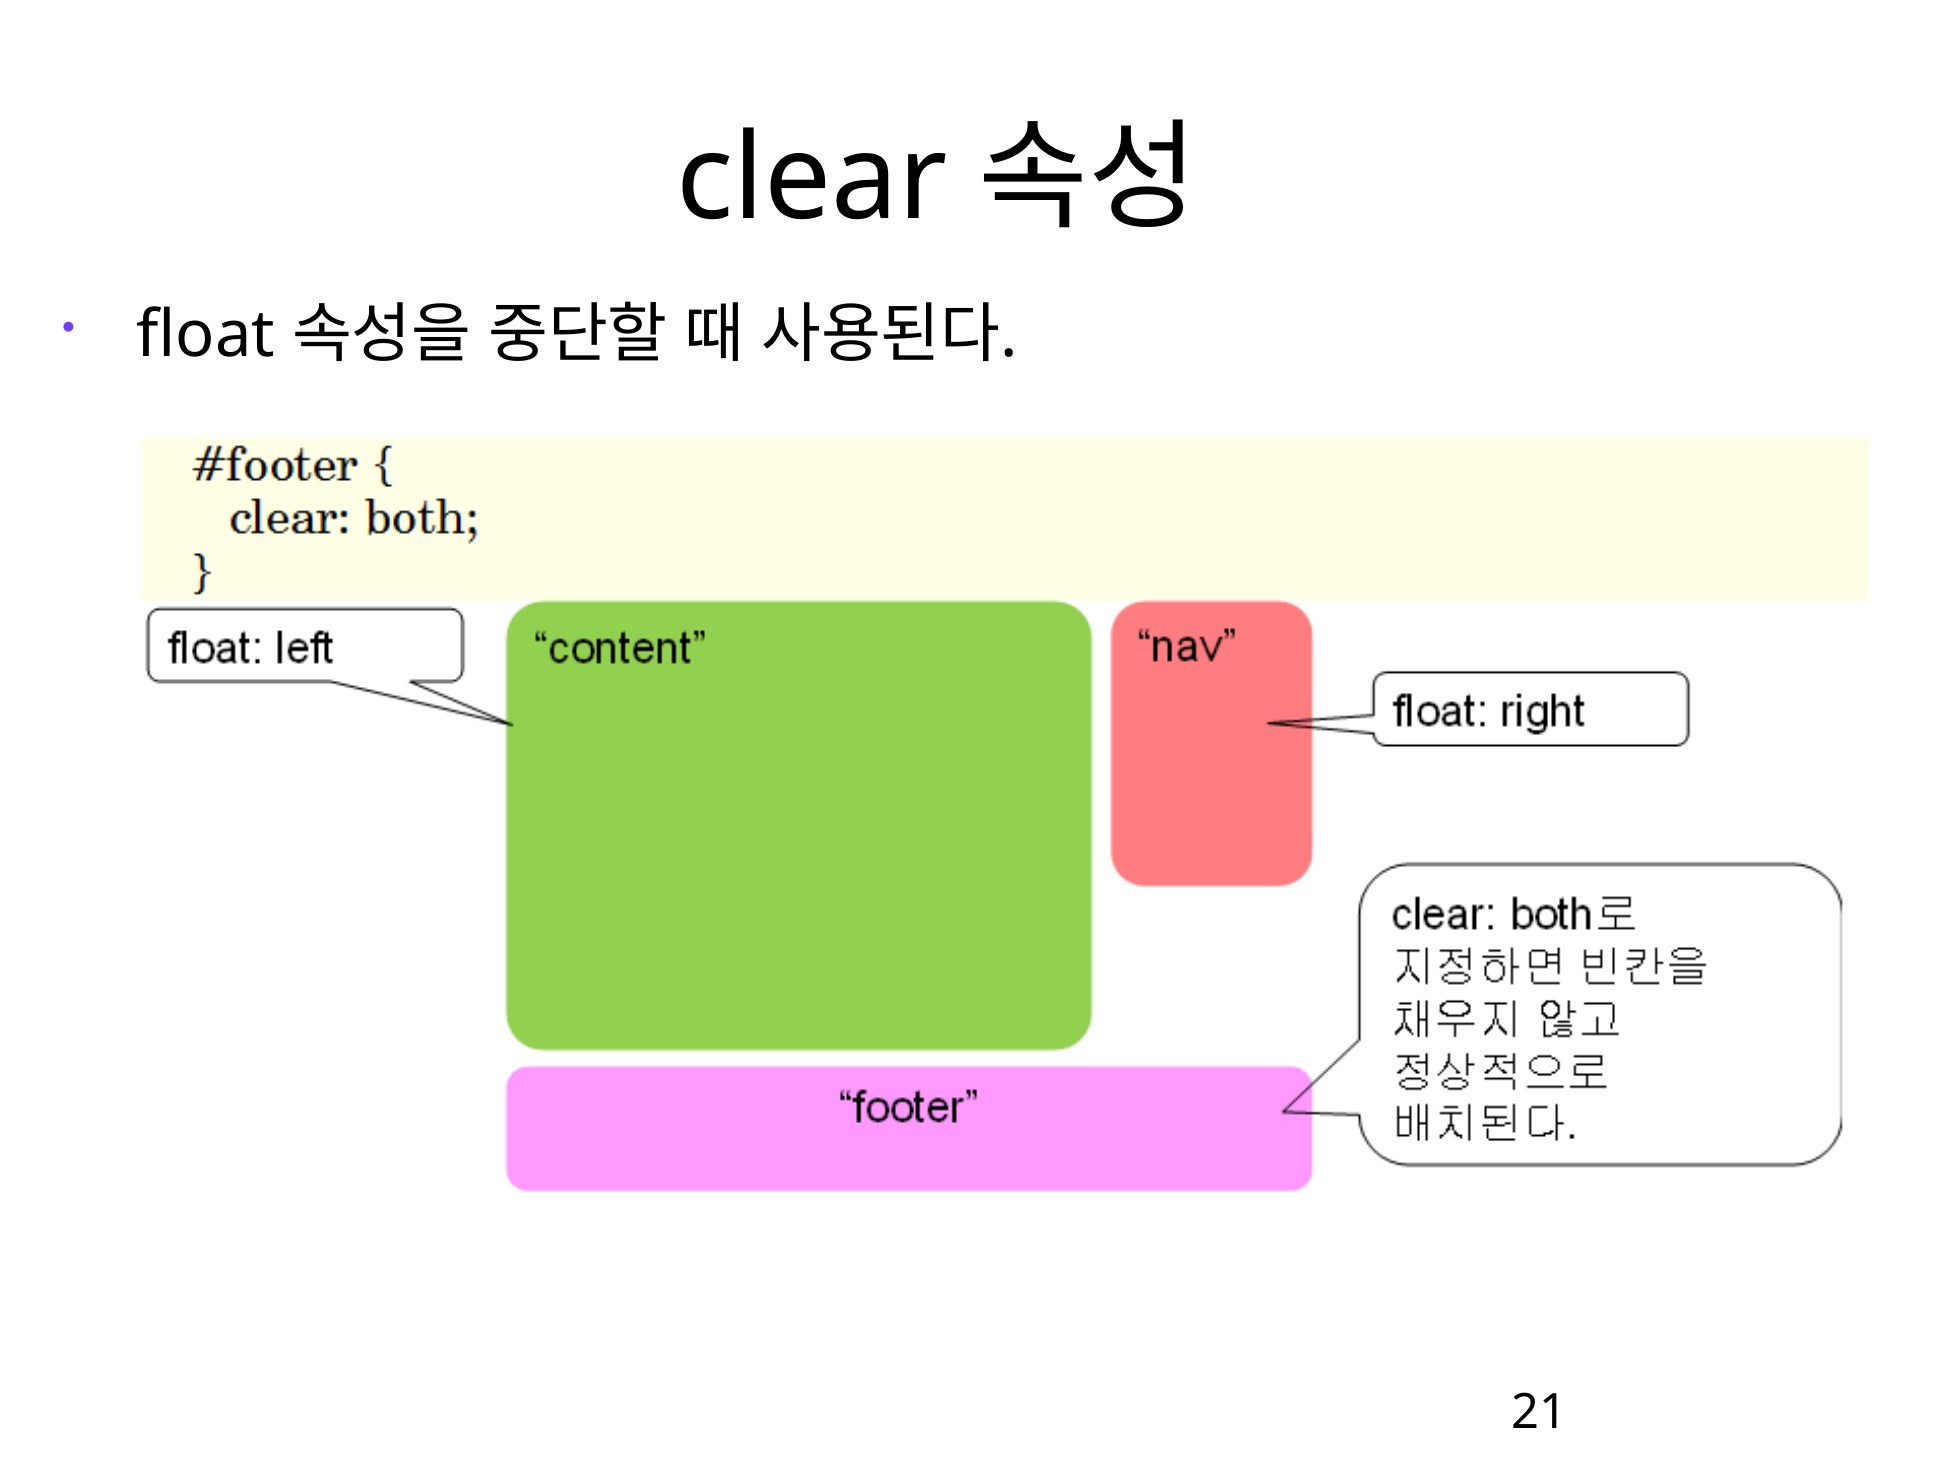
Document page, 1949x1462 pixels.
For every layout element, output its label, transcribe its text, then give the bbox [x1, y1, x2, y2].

list float 속성을 중단할 때 사용된다. [48, 284, 1897, 1343]
title clear 속성 [156, 92, 1749, 255]
picture [132, 420, 1869, 1200]
slide_number <숫자> [1496, 1372, 1899, 1462]
